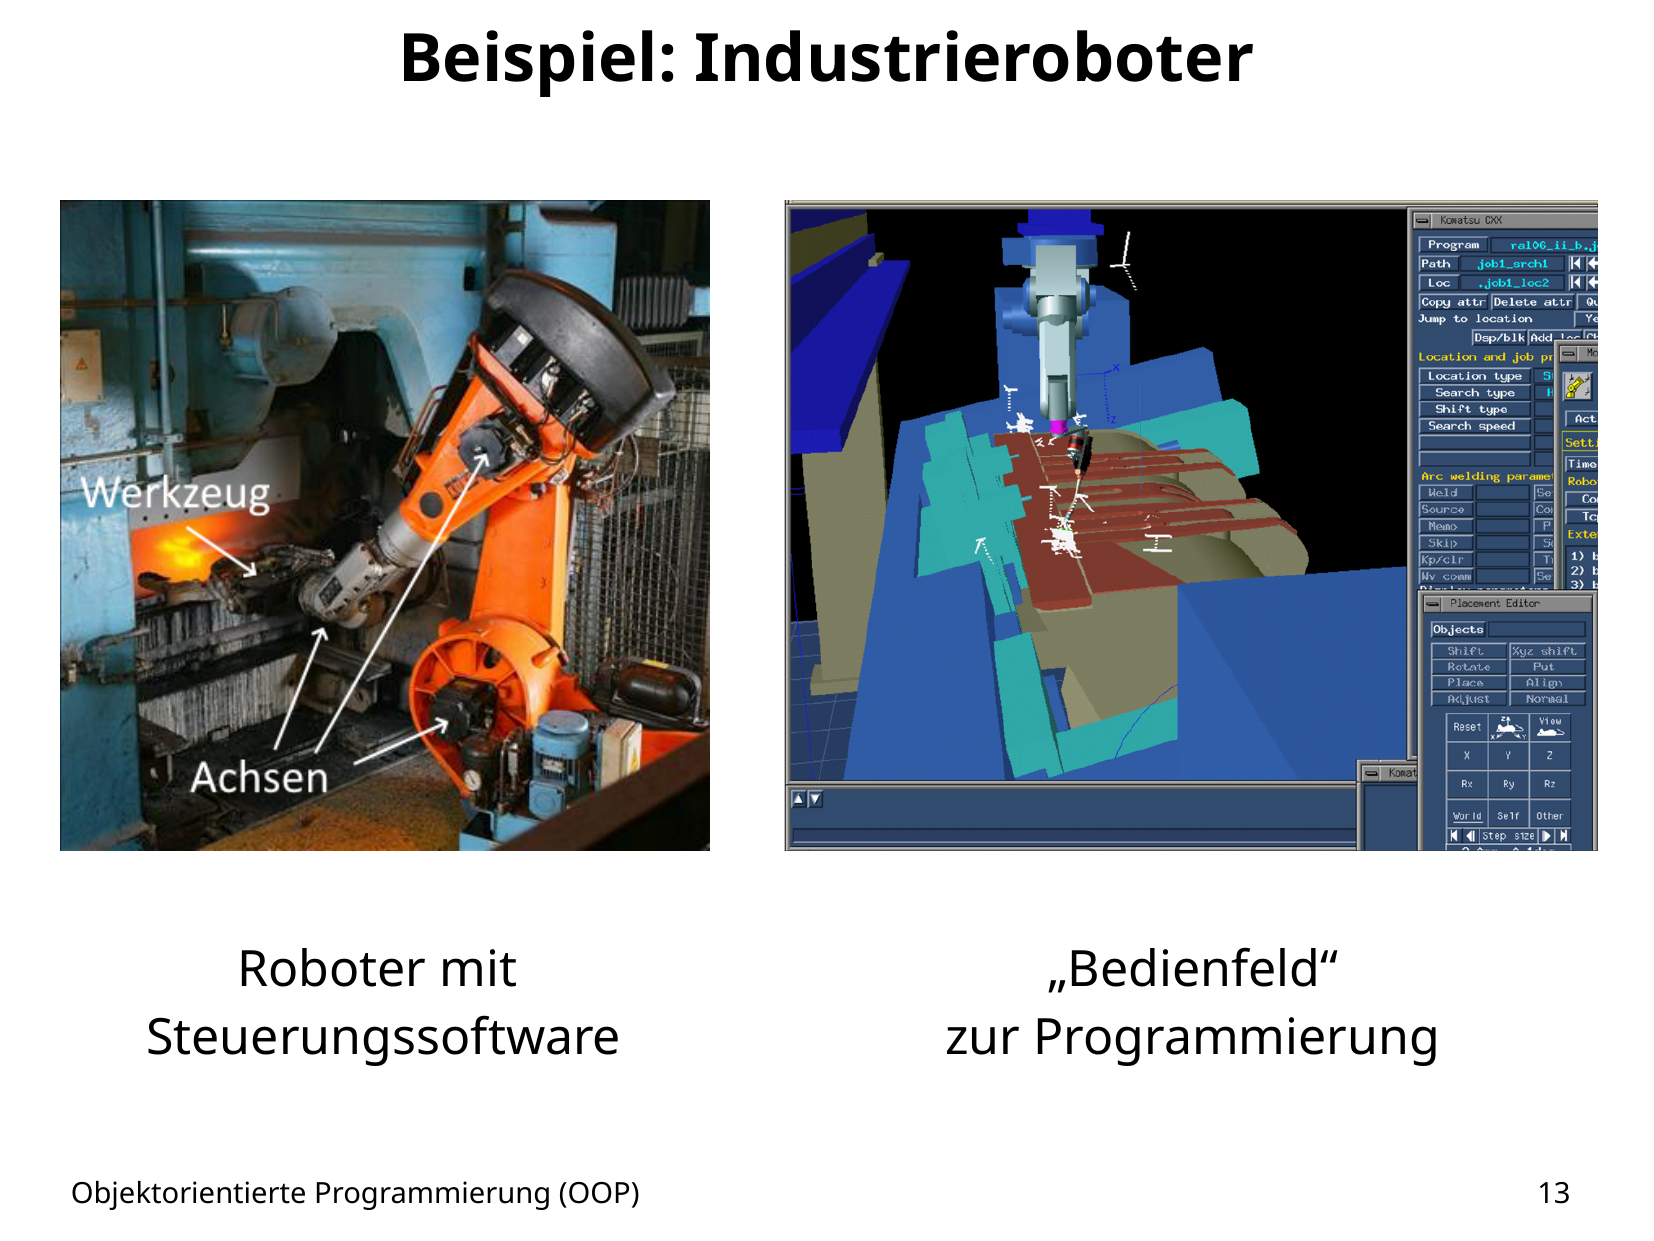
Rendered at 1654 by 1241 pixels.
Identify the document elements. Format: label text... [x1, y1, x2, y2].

picture [60, 200, 710, 851]
title Beispiel: Industrieroboter [0, 5, 1654, 107]
list Roboter mit Steuerungssoftware [59, 933, 709, 1123]
list „Bedienfeld“ zur Programmierung [791, 933, 1595, 1123]
picture [784, 200, 1598, 851]
